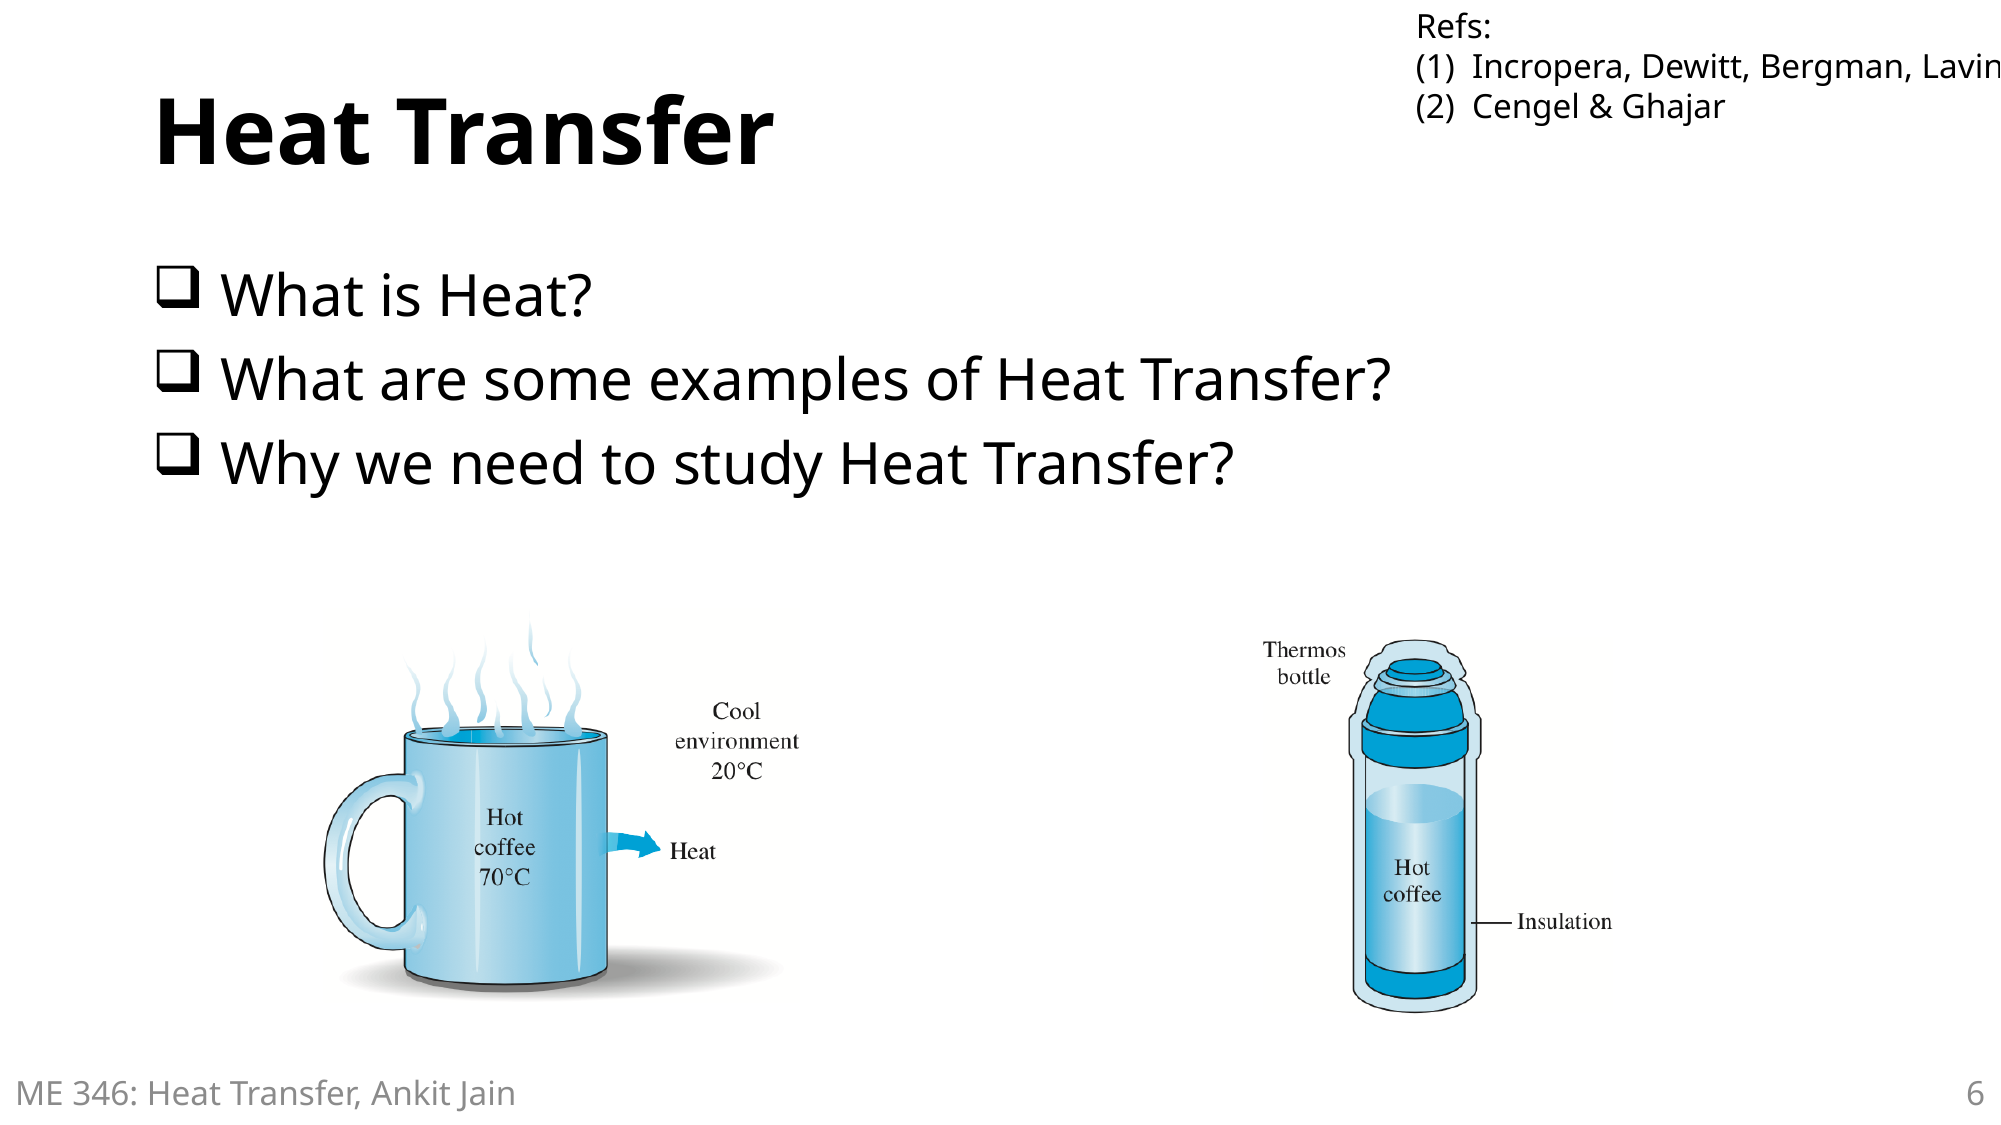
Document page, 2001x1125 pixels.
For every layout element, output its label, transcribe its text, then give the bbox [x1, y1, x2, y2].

text_box Refs: Incropera, Dewitt, Bergman, Lavine Cengel & Ghajar [1401, 0, 2000, 133]
title Heat Transfer [137, 25, 1863, 244]
list What is Heat? What are some examples of Heat Transfer? Why we need to study Heat Transfer? [137, 258, 1863, 1014]
picture [1235, 608, 1654, 1040]
picture [295, 592, 825, 1014]
